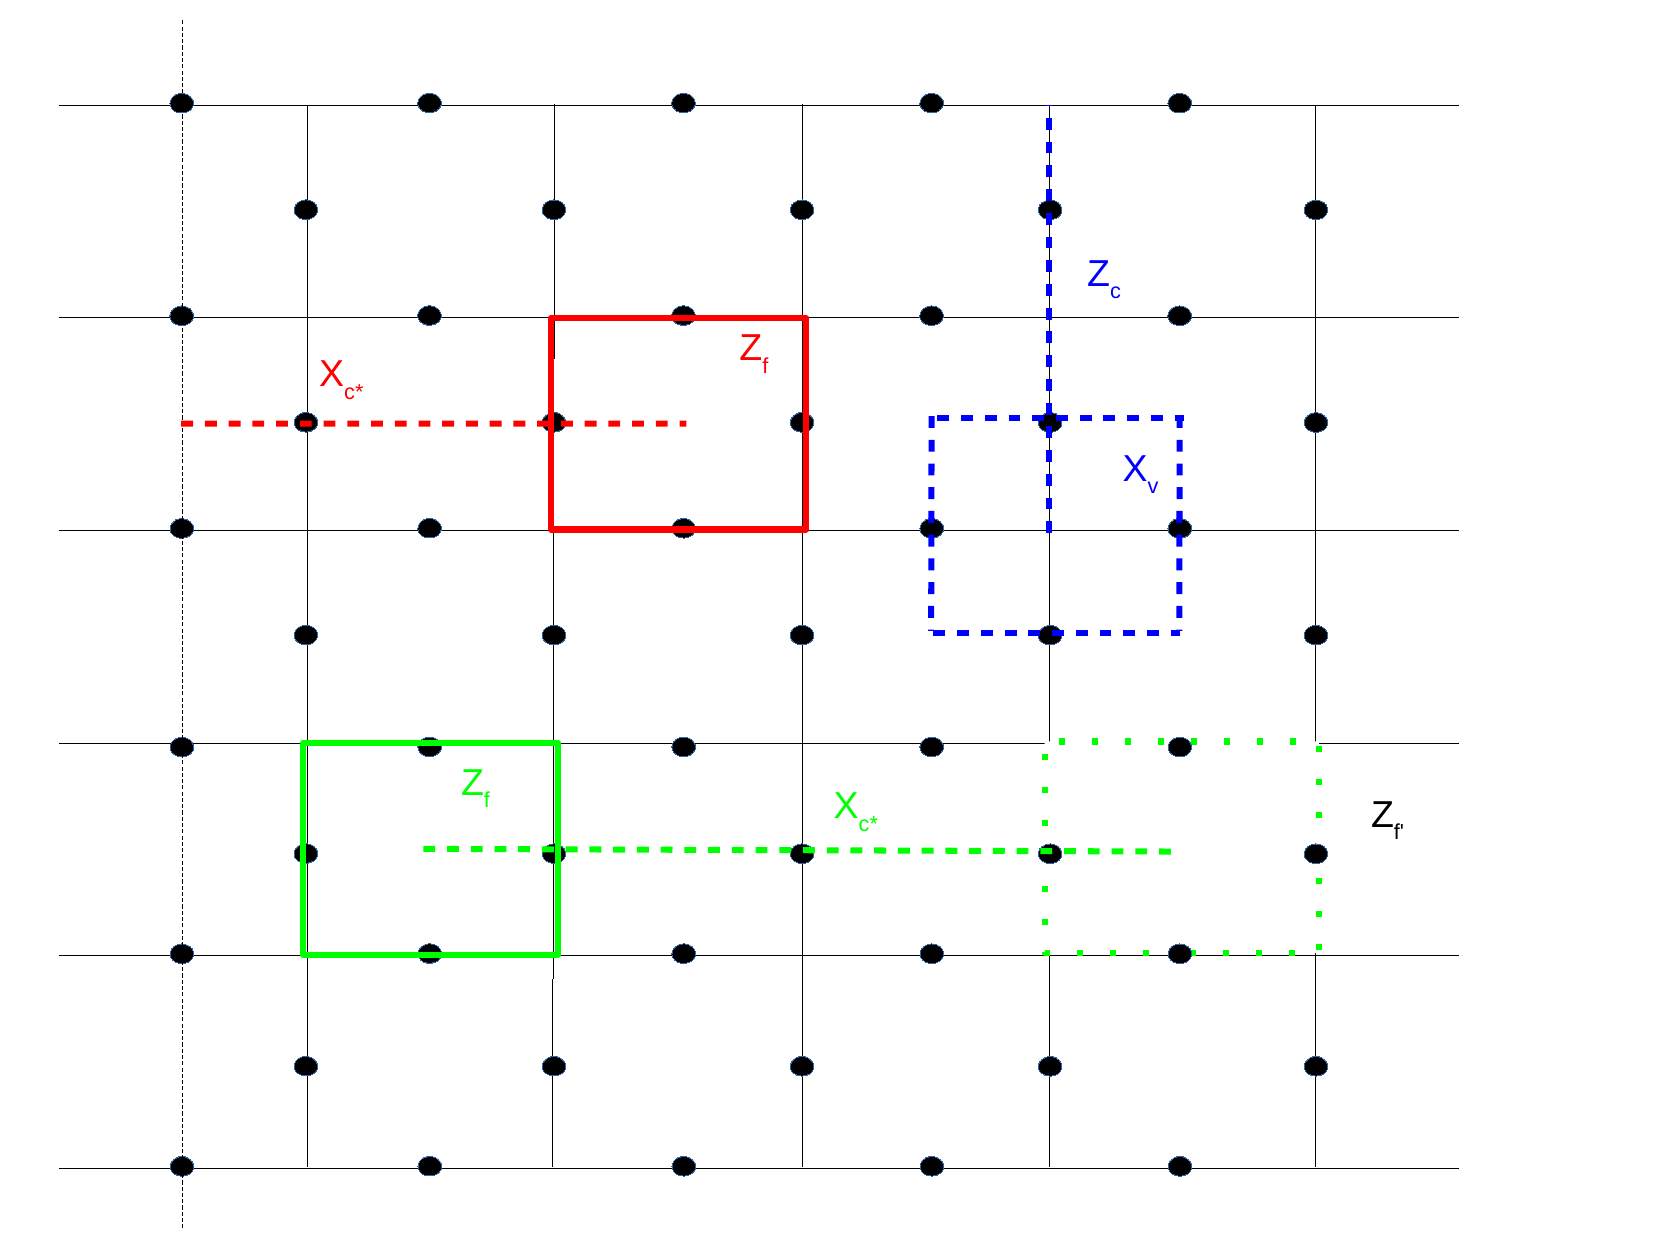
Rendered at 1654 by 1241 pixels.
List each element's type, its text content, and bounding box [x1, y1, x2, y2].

text_box [809, 414, 814, 431]
text_box [1304, 200, 1328, 220]
text_box [419, 958, 441, 964]
text_box Zc [1072, 245, 1222, 311]
text_box [417, 305, 442, 326]
text_box [417, 746, 442, 757]
text_box [790, 199, 814, 220]
text_box [919, 305, 944, 326]
text_box [542, 199, 566, 220]
text_box [294, 412, 318, 433]
text_box [1304, 412, 1328, 433]
text_box [790, 1056, 814, 1077]
text_box [170, 943, 194, 964]
text_box [919, 737, 944, 757]
text_box [920, 943, 944, 964]
text_box Zf' [1356, 785, 1441, 852]
text_box [417, 518, 442, 538]
text_box Xc* [304, 345, 454, 412]
text_box [170, 1156, 194, 1177]
text_box [671, 305, 696, 315]
text_box [294, 199, 318, 220]
text_box [418, 943, 442, 952]
text_box [673, 533, 694, 539]
text_box [294, 625, 318, 645]
text_box [1038, 412, 1062, 433]
text_box [417, 1156, 442, 1176]
text_box [671, 737, 696, 757]
text_box [170, 737, 194, 757]
text_box [790, 843, 814, 864]
text_box [294, 1056, 318, 1076]
text_box [417, 93, 442, 113]
text_box [294, 845, 300, 862]
text_box [671, 93, 696, 113]
text_box [170, 518, 194, 539]
text_box [671, 1156, 696, 1177]
text_box Xc* [818, 777, 969, 844]
text_box [673, 321, 694, 326]
text_box [671, 943, 696, 964]
text_box [561, 845, 566, 862]
text_box [1038, 625, 1062, 645]
text_box [1167, 519, 1192, 538]
text_box [542, 413, 548, 420]
text_box [1168, 1156, 1192, 1177]
text_box [306, 843, 318, 864]
text_box [542, 625, 566, 645]
text_box [919, 518, 944, 538]
text_box [554, 412, 566, 433]
text_box Zf [446, 754, 596, 820]
text_box [919, 93, 944, 113]
text_box [1038, 200, 1062, 220]
text_box [672, 518, 696, 526]
text_box Zf [724, 319, 874, 386]
text_box [1167, 93, 1192, 113]
text_box [790, 412, 803, 433]
text_box [1304, 625, 1328, 645]
text_box [1304, 1056, 1328, 1077]
text_box [542, 1056, 566, 1076]
text_box Xv [1107, 440, 1258, 506]
text_box [169, 305, 194, 326]
text_box [1038, 1056, 1062, 1077]
text_box [542, 843, 555, 864]
text_box [1038, 737, 1328, 964]
text_box [169, 93, 194, 113]
text_box [790, 625, 814, 645]
text_box [1167, 311, 1192, 326]
text_box [920, 1156, 944, 1177]
